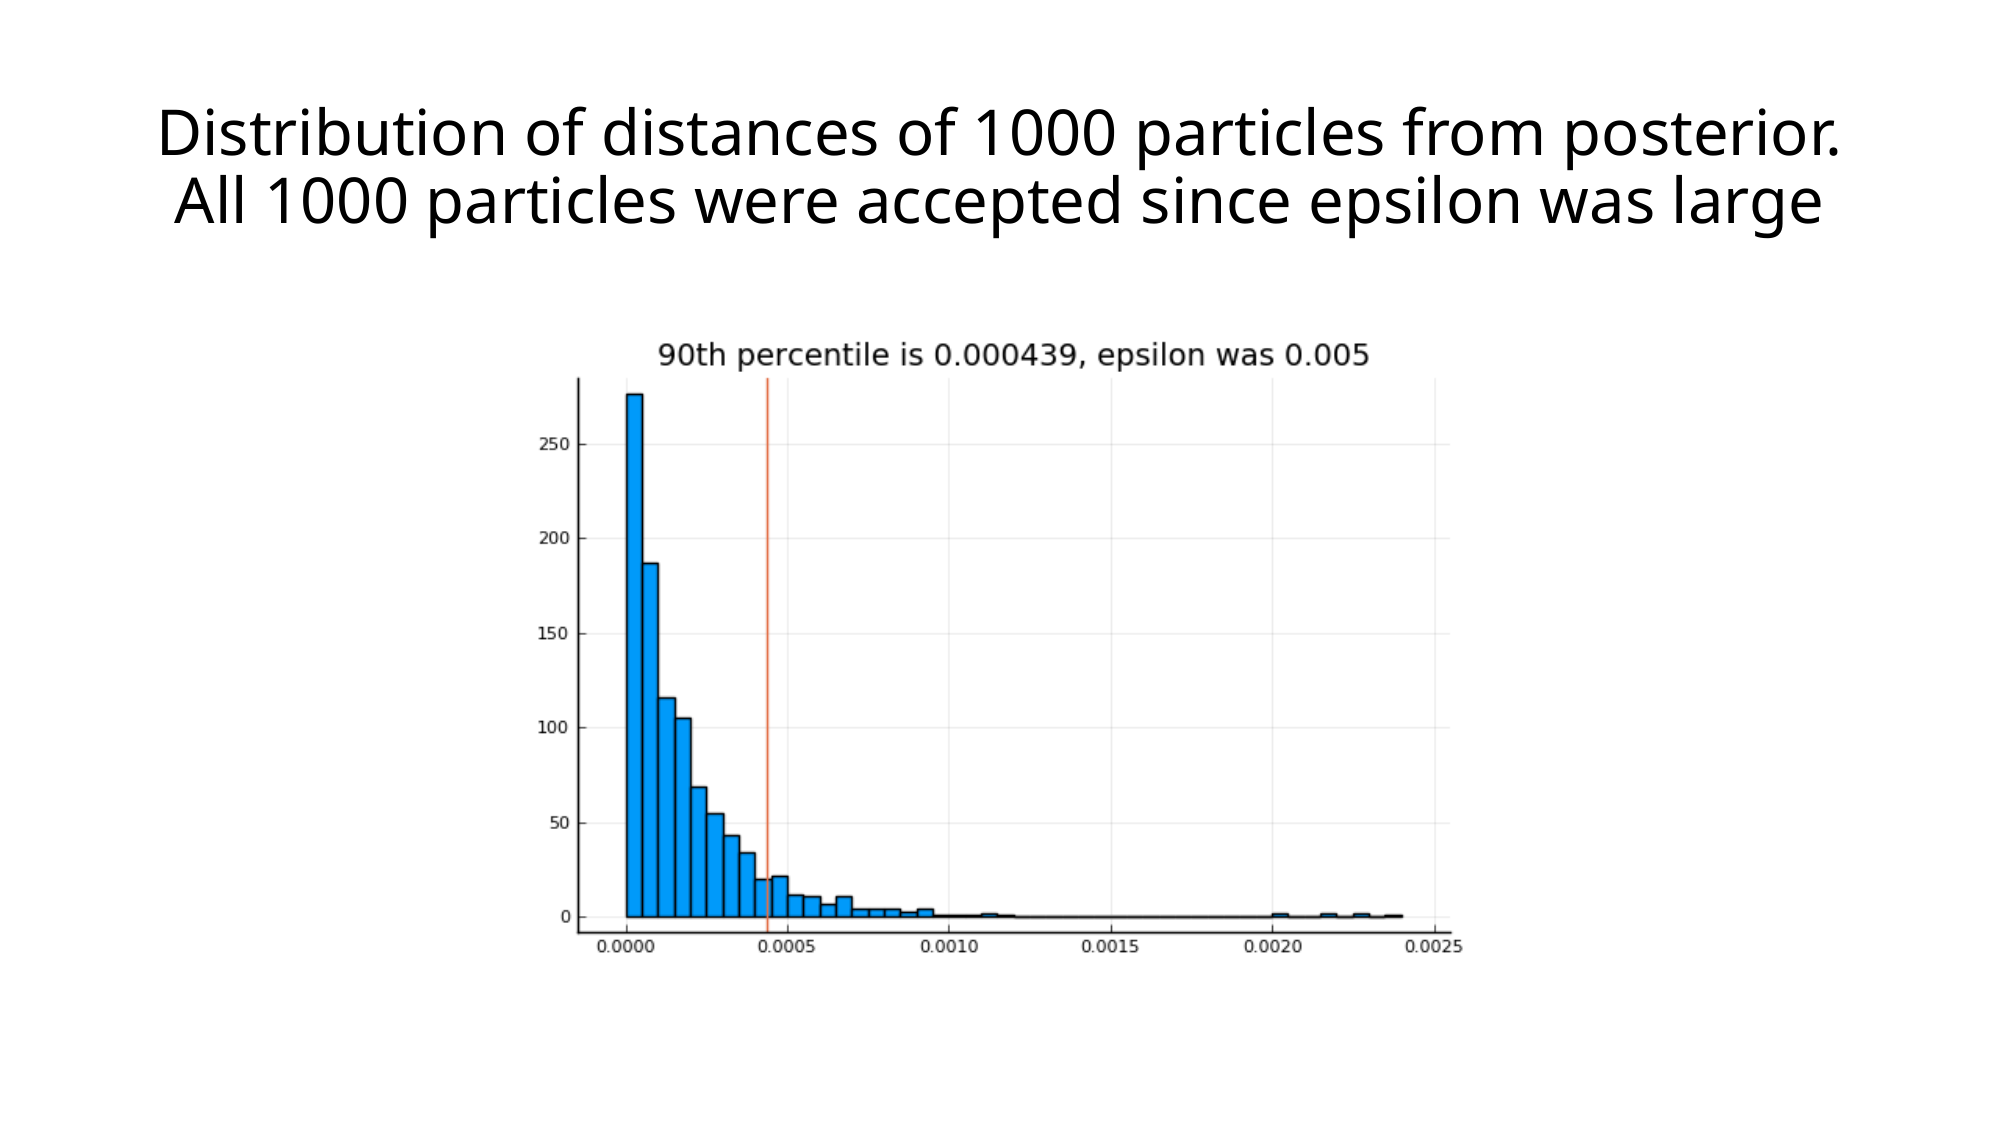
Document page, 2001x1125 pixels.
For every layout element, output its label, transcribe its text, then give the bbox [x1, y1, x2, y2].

picture [531, 336, 1469, 962]
title Distribution of distances of 1000 particles from posterior. All 1000 particles were accepted since epsilon was large [137, 59, 1863, 278]
